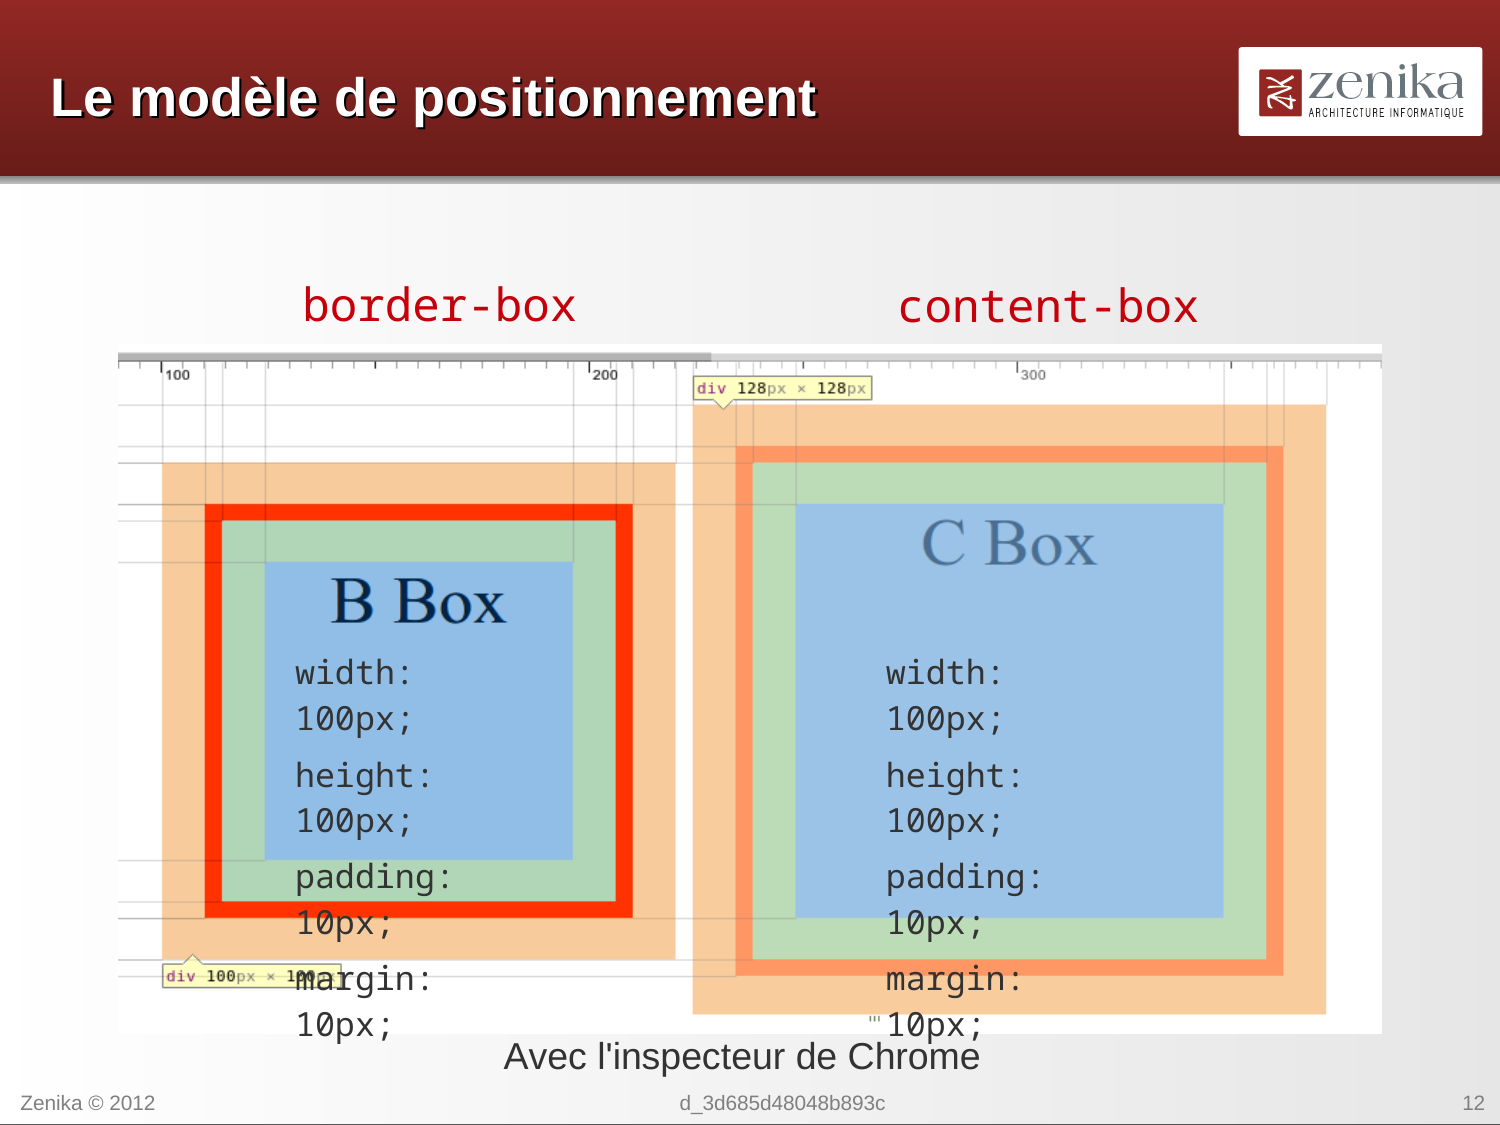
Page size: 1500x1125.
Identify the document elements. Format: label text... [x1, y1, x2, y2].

text_box Avec l'inspecteur de Chrome [391, 1035, 1063, 1087]
title Le modèle de positionnement [50, 15, 1206, 180]
picture [931, 1020, 940, 1034]
picture [320, 1015, 328, 1029]
picture [912, 1019, 920, 1034]
text_box border-box [156, 264, 724, 337]
picture [322, 1019, 330, 1034]
picture [1257, 58, 1464, 125]
text_box width: 100px; height: 100px; padding: 10px; margin: 10px; [874, 637, 1146, 839]
text_box content-box [764, 265, 1332, 338]
picture [910, 1015, 918, 1029]
text_box width: 100px; height: 100px; padding: 10px; margin: 10px; [283, 637, 556, 839]
picture [118, 344, 1382, 1034]
picture [340, 1020, 349, 1034]
